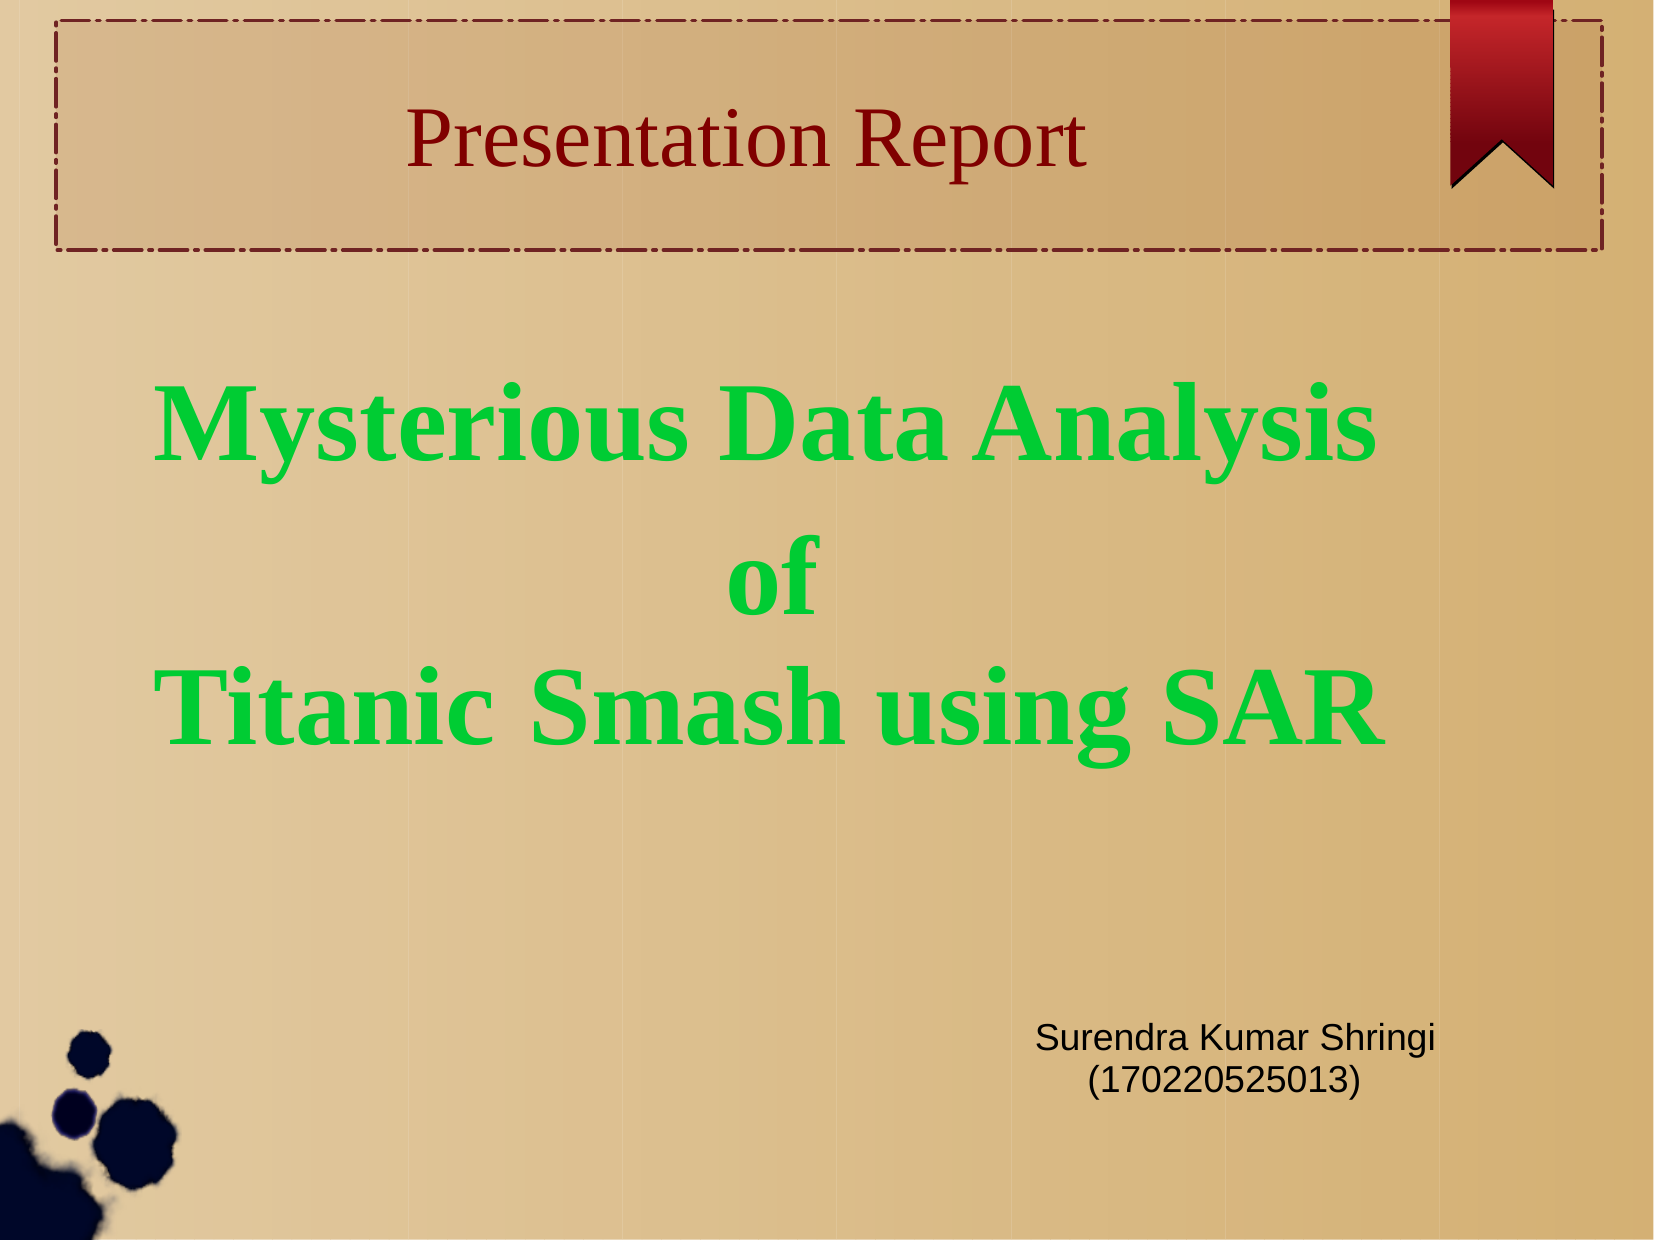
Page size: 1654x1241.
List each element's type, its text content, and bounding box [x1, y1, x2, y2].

title Presentation Report [82, 47, 1412, 229]
list Mysterious Data Analysis of Titanic Smash using SAR [82, 360, 1571, 1010]
text_box Surendra Kumar Shringi (170220525013) [1020, 1009, 1451, 1109]
